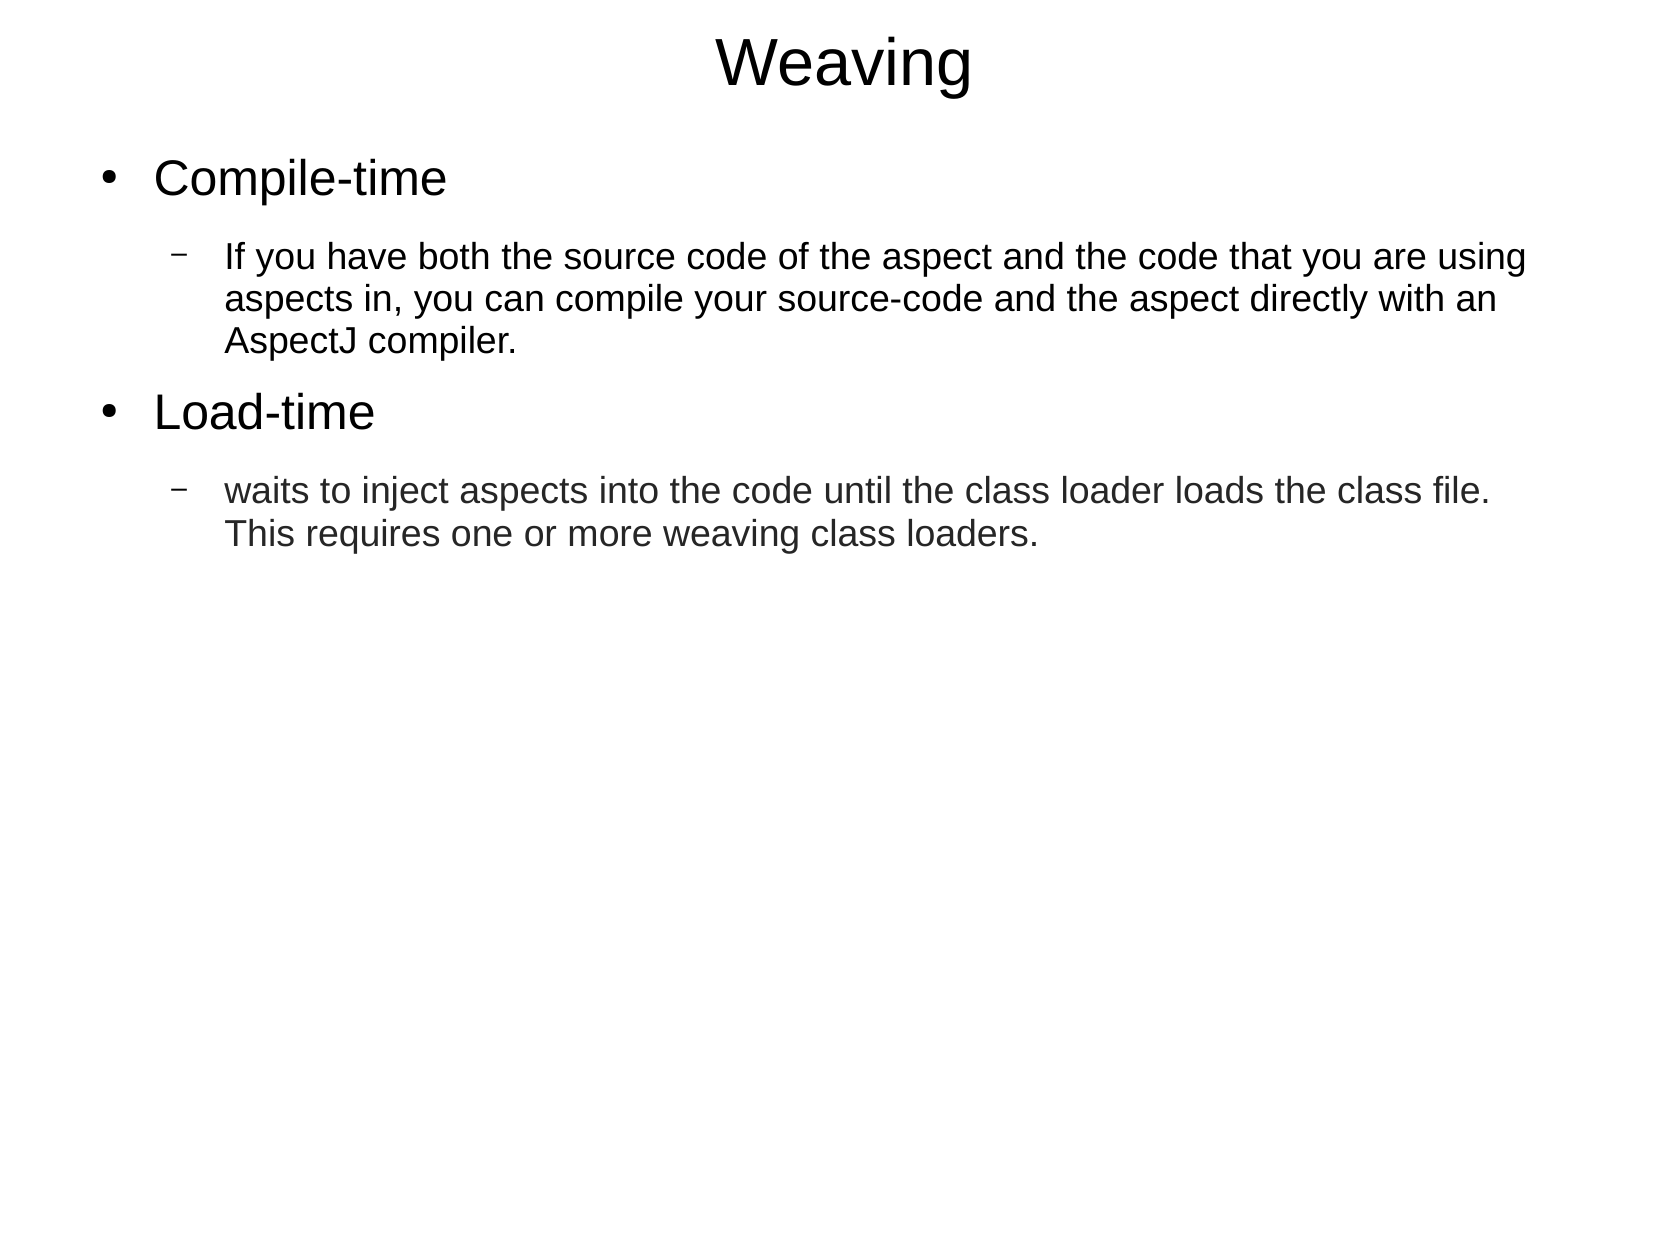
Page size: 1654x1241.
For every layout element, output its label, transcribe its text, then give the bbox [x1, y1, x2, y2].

title Weaving [82, 19, 1571, 106]
list Compile-time If you have both the source code of the aspect and the code that you are using aspects in, you can compile your source-code and the aspect directly with an AspectJ compiler. Load-time waits to inject aspects into the code until the class loader loads the class file. This requires one or more weaving class loaders. [82, 150, 1571, 1109]
